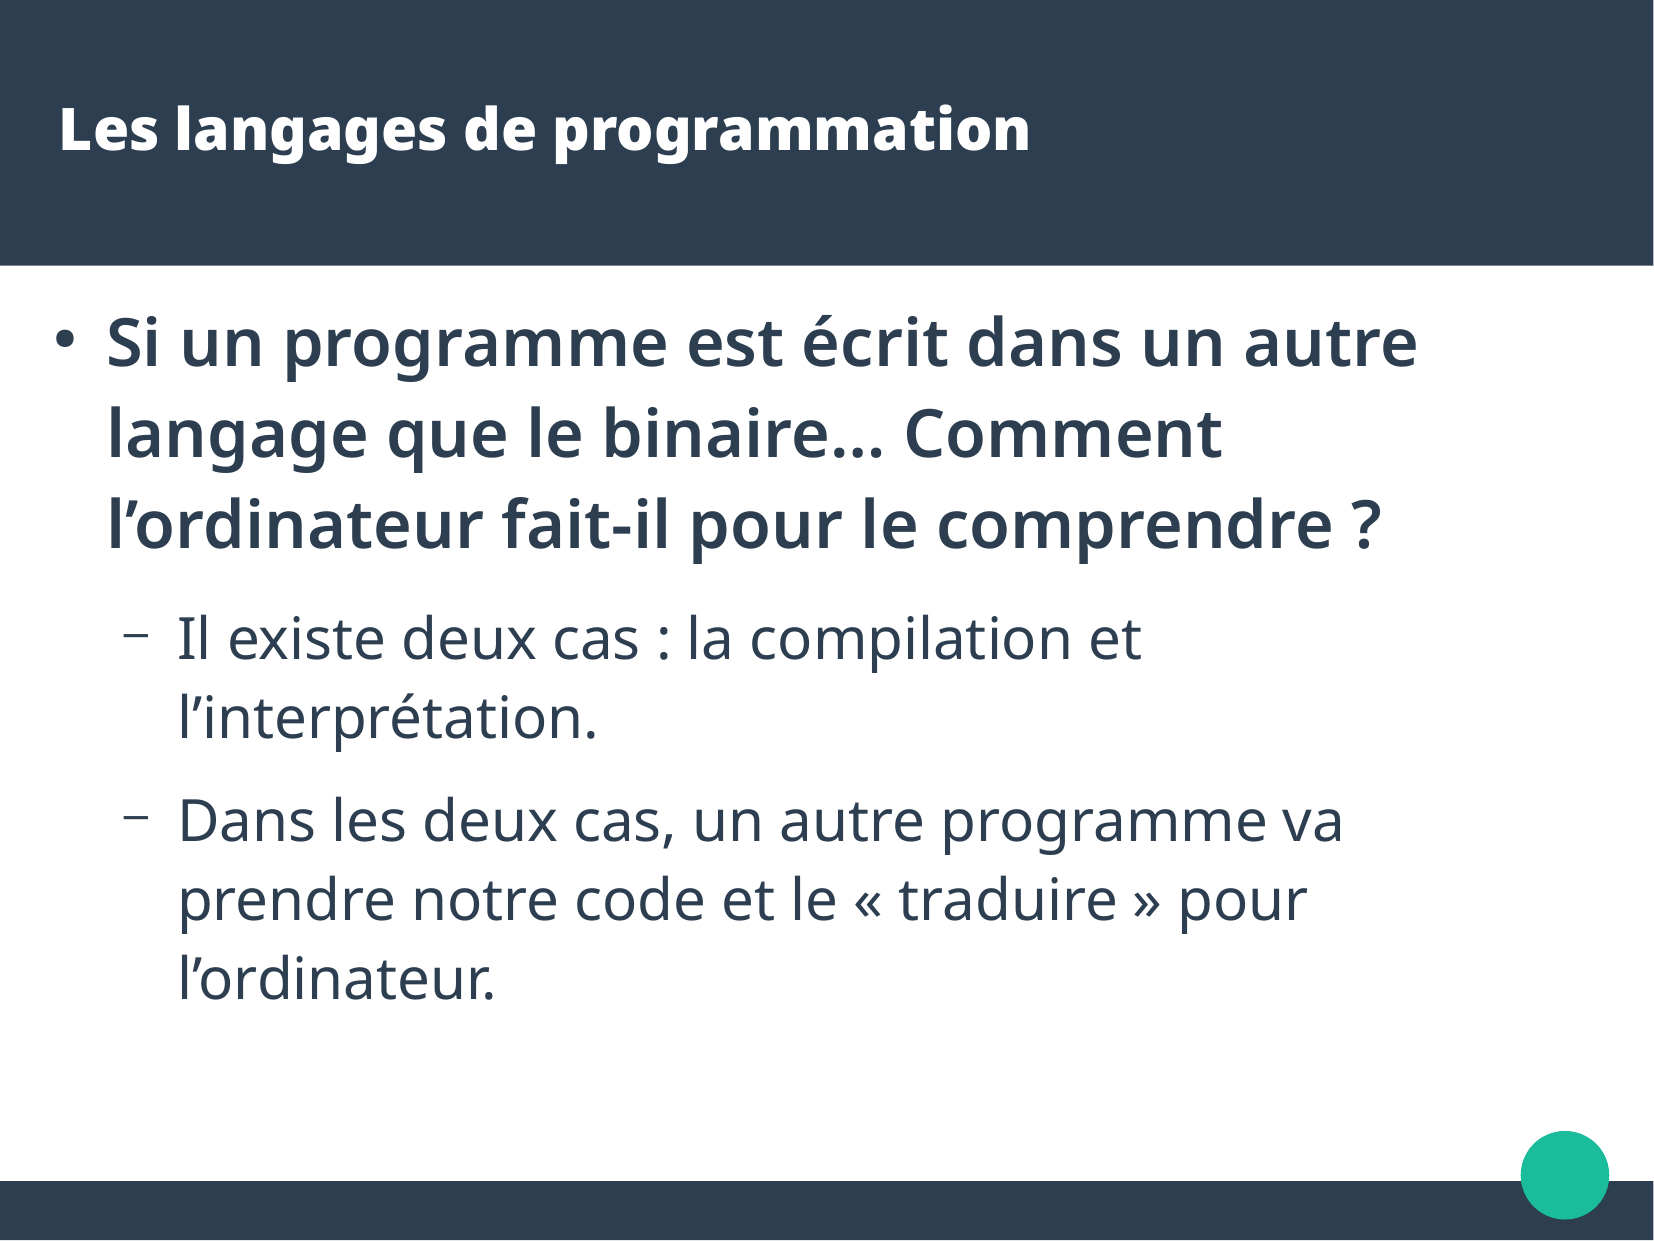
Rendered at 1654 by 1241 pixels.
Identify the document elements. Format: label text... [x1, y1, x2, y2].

list Si un programme est écrit dans un autre langage que le binaire… Comment l’ordinateur fait-il pour le comprendre ? Il existe deux cas : la compilation et l’interprétation. Dans les deux cas, un autre programme va prendre notre code et le « traduire » pour l’ordinateur. [35, 295, 1571, 1123]
title Les langages de programmation [59, 49, 1595, 207]
